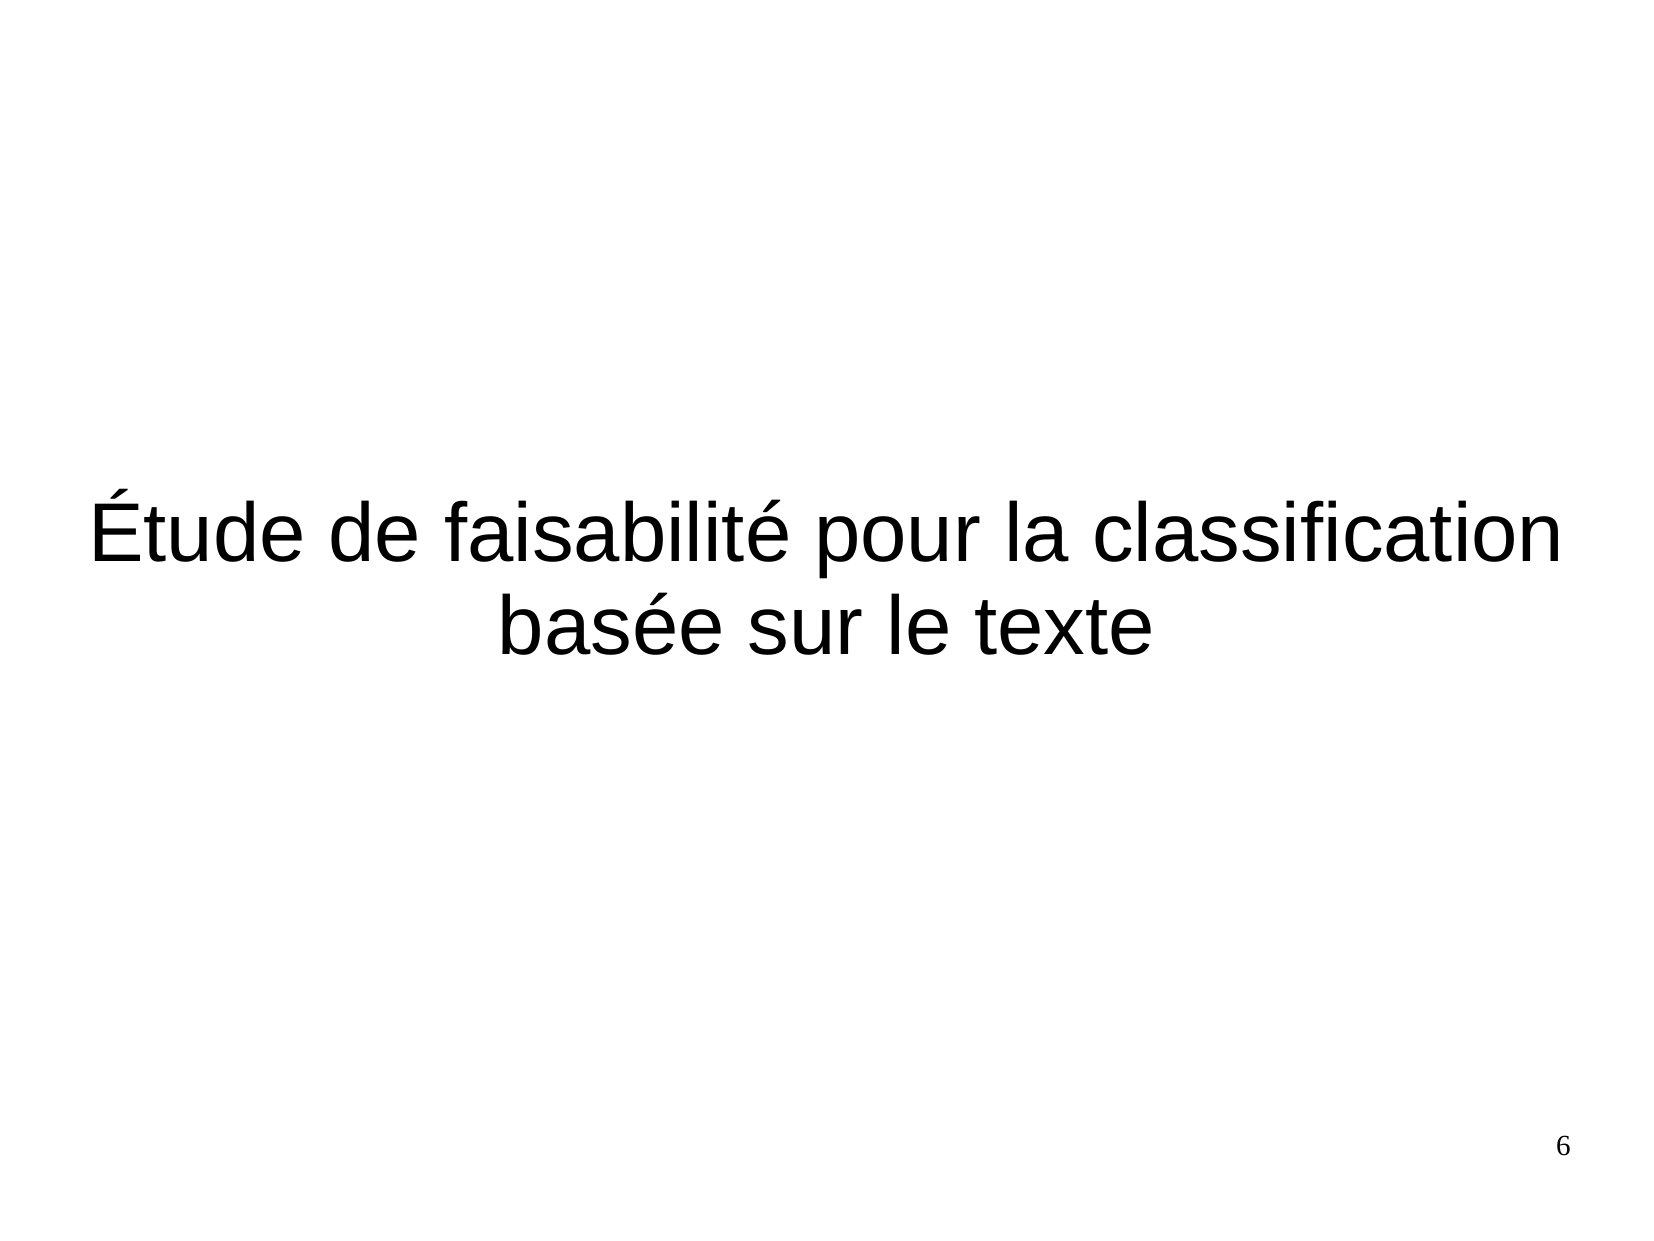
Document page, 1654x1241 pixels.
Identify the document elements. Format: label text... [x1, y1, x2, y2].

subtitle Étude de faisabilité pour la classification basée sur le texte [82, 49, 1571, 1109]
